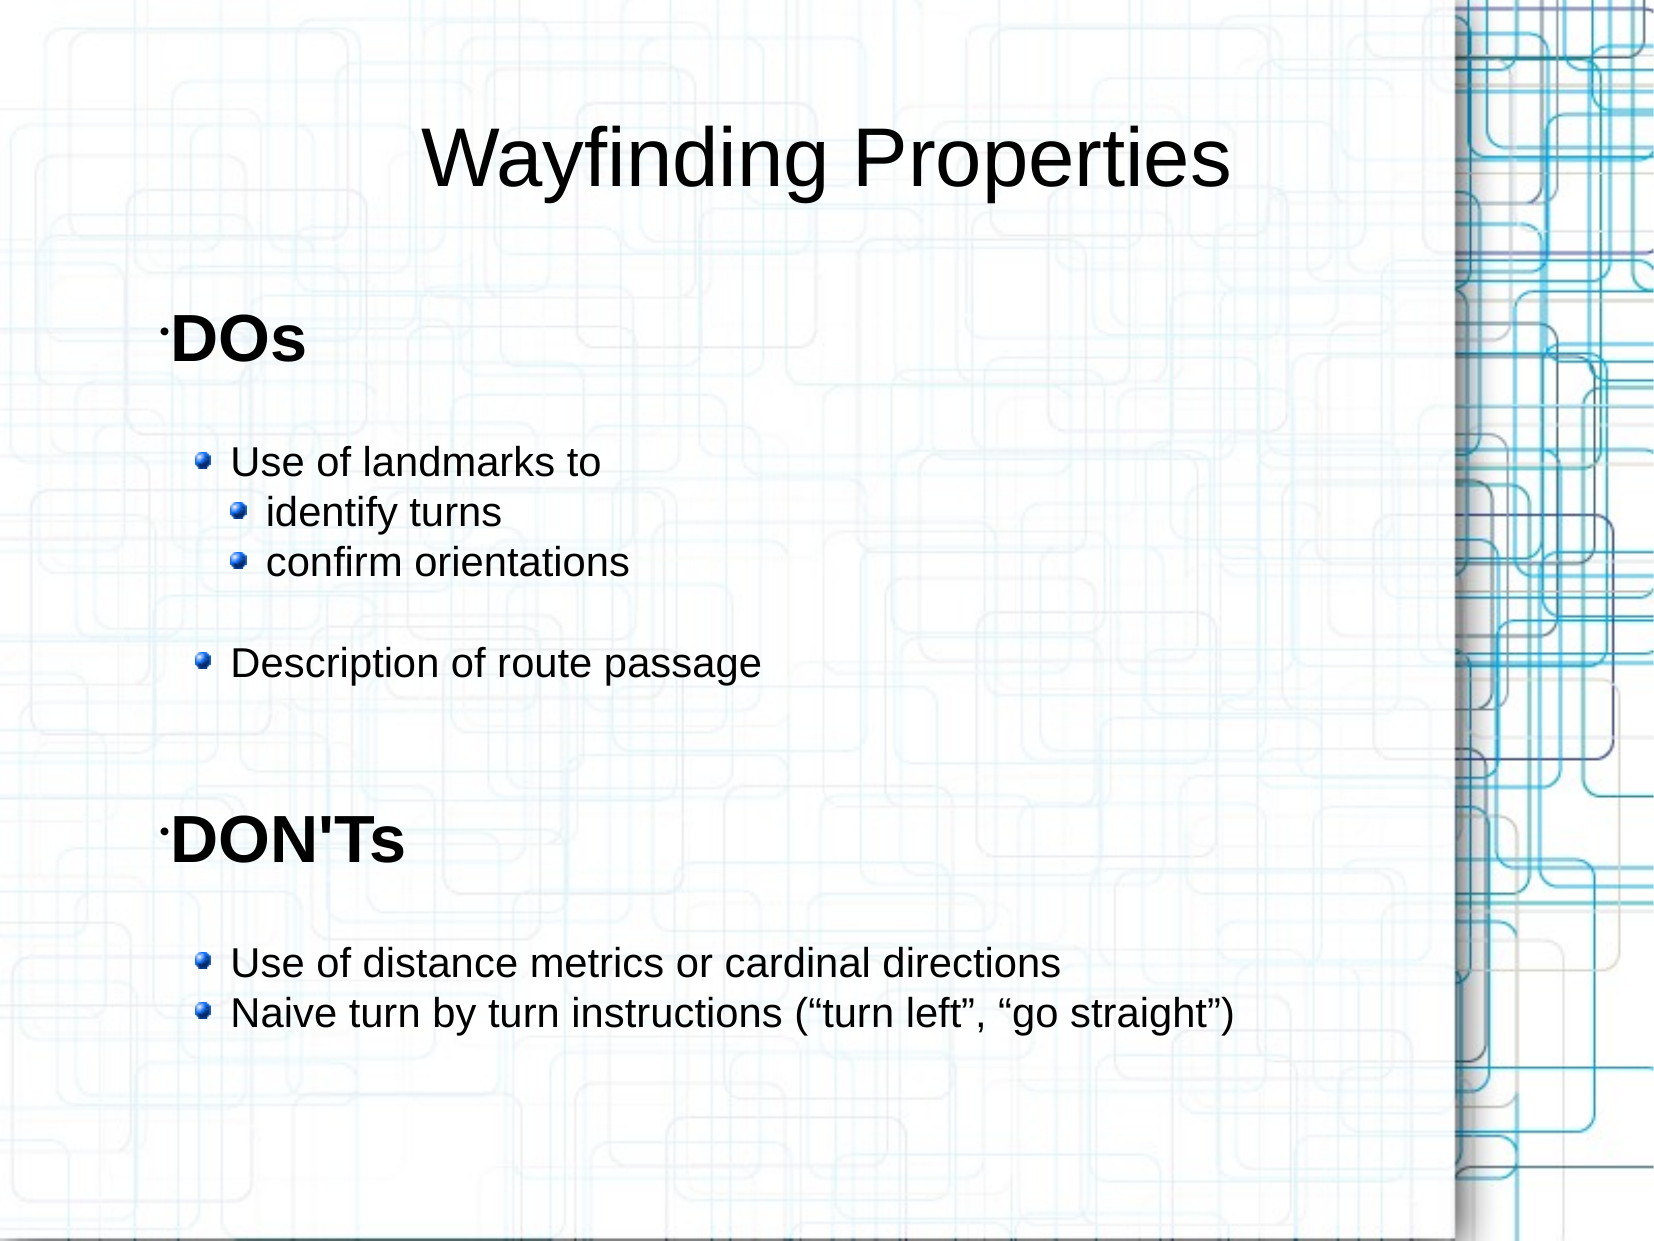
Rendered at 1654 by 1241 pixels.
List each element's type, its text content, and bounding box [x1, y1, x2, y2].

text_box DOs Use of landmarks to identify turns confirm orientations Description of route passage DON'Ts Use of distance metrics or cardinal directions Naive turn by turn instructions (“turn left”, “go straight”) [159, 295, 1613, 1168]
picture [0, 0, 1654, 1241]
text_box Wayfinding Properties [82, 49, 1571, 257]
